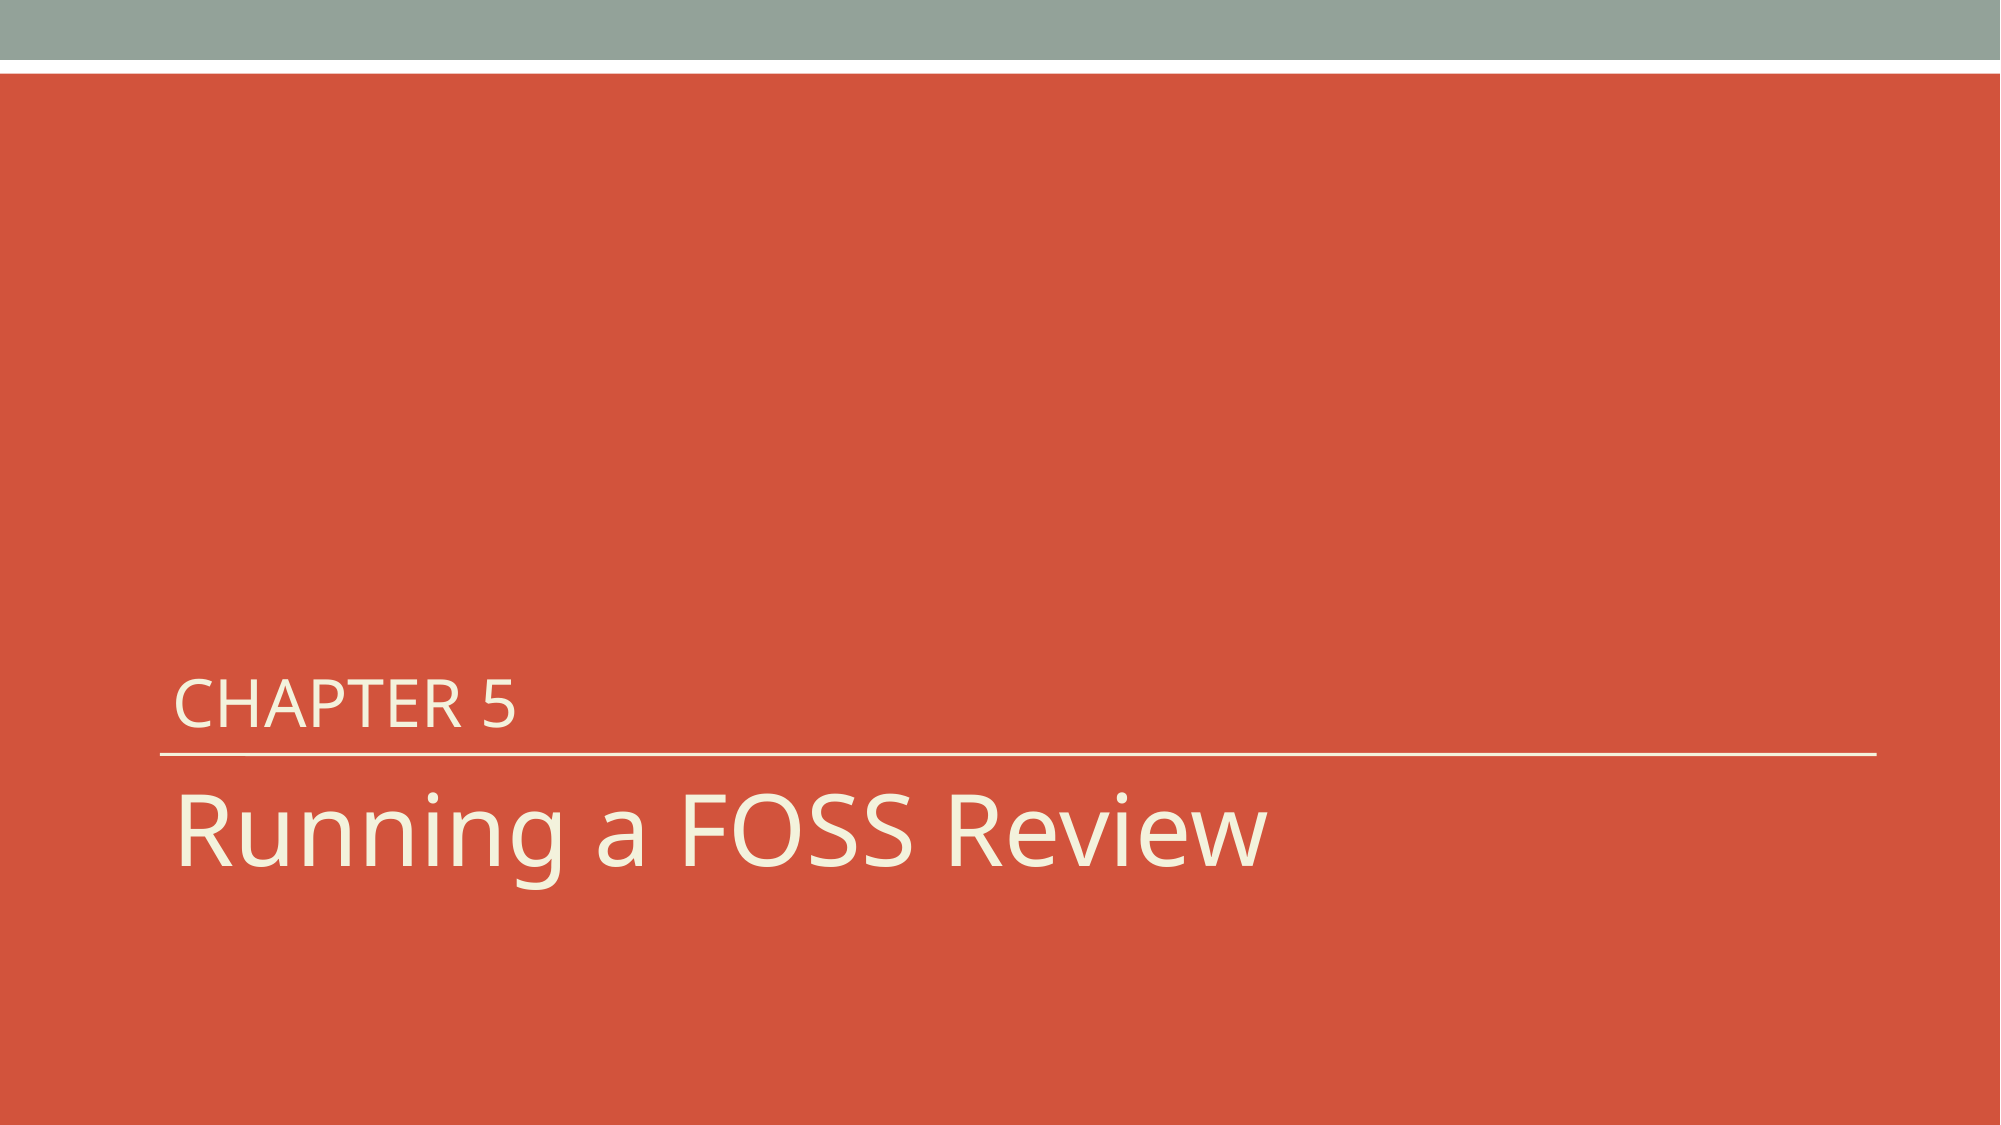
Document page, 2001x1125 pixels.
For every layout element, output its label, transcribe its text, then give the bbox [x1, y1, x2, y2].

text_box CHAPTER 5 [157, 387, 1858, 749]
text_box Running a FOSS Review [157, 758, 1858, 1005]
